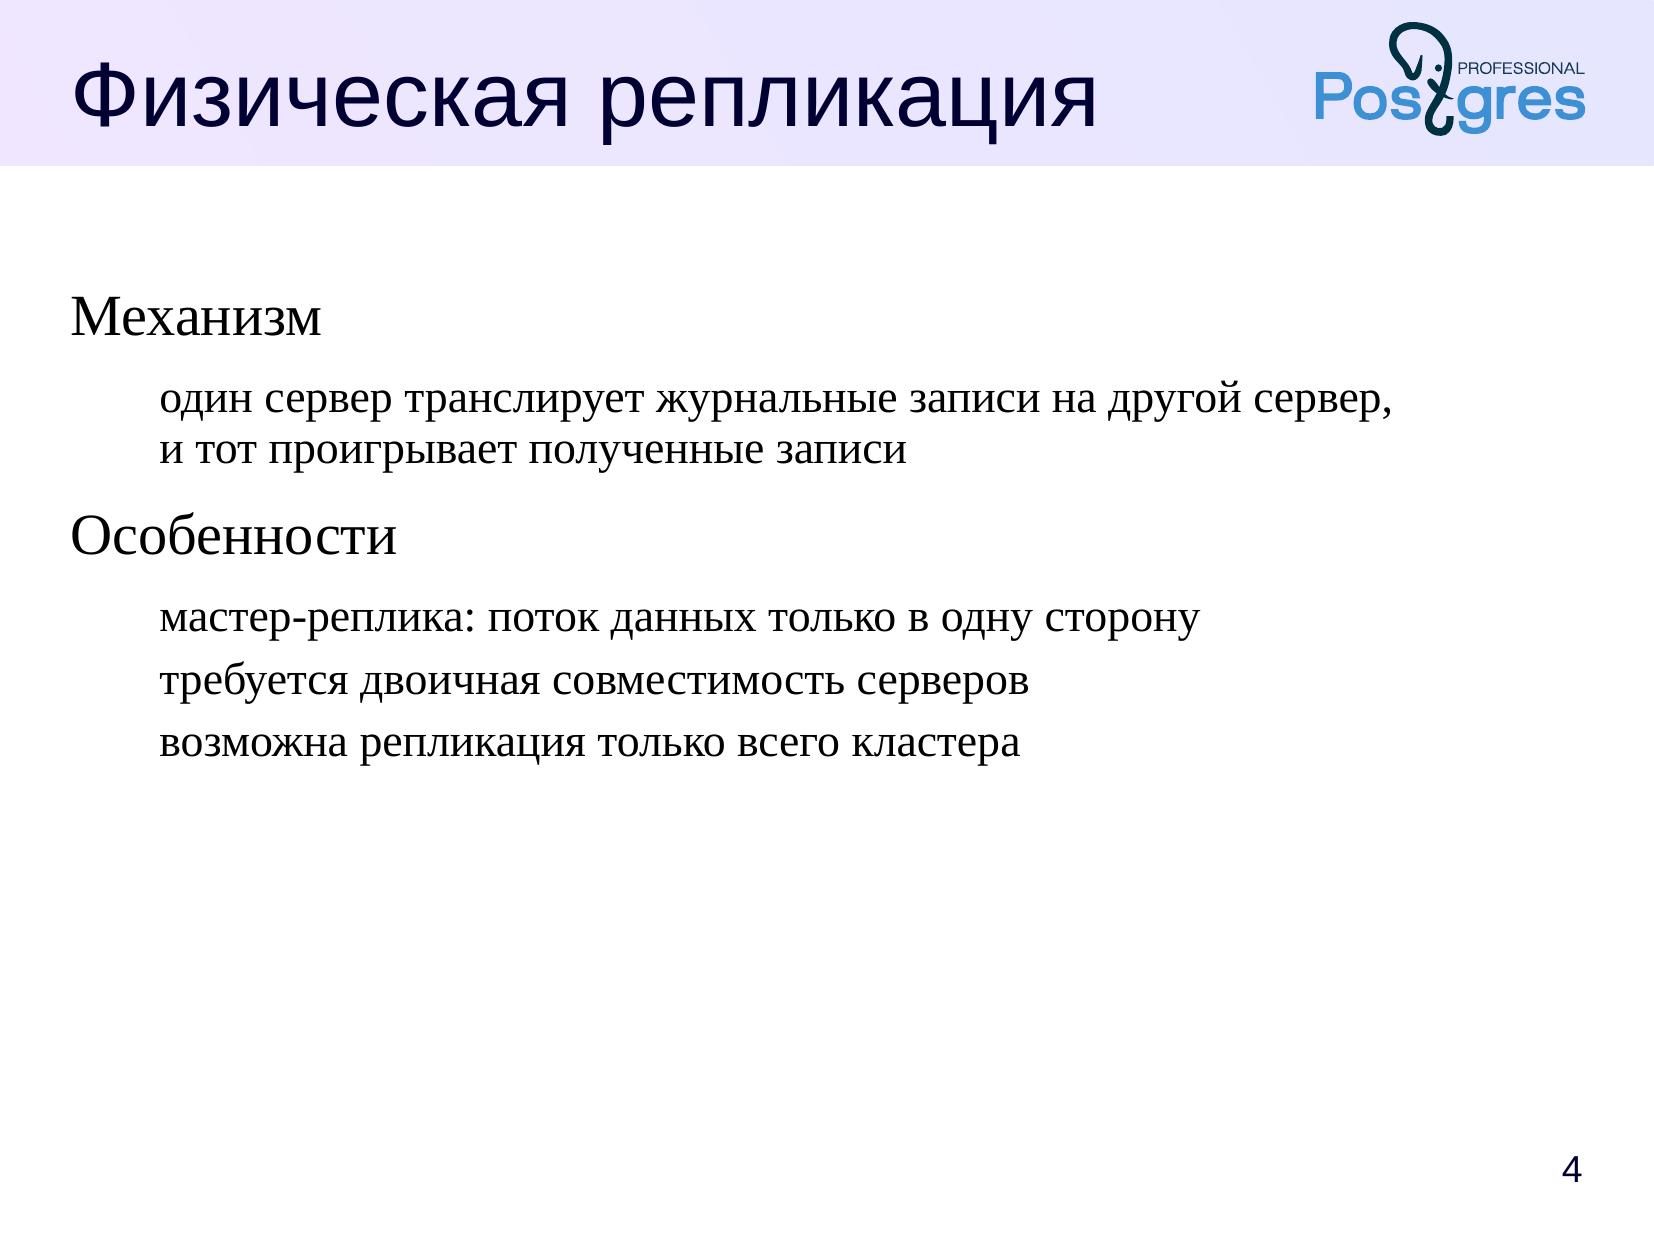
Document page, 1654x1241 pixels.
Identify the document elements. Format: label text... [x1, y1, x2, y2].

list Механизм один сервер транслирует журнальные записи на другой сервер, и тот проигрывает полученные записи Особенности мастер-реплика: поток данных только в одну сторону требуется двоичная совместимость серверов возможна репликация только всего кластера [70, 283, 1583, 1134]
title Физическая репликация [70, 43, 1241, 147]
